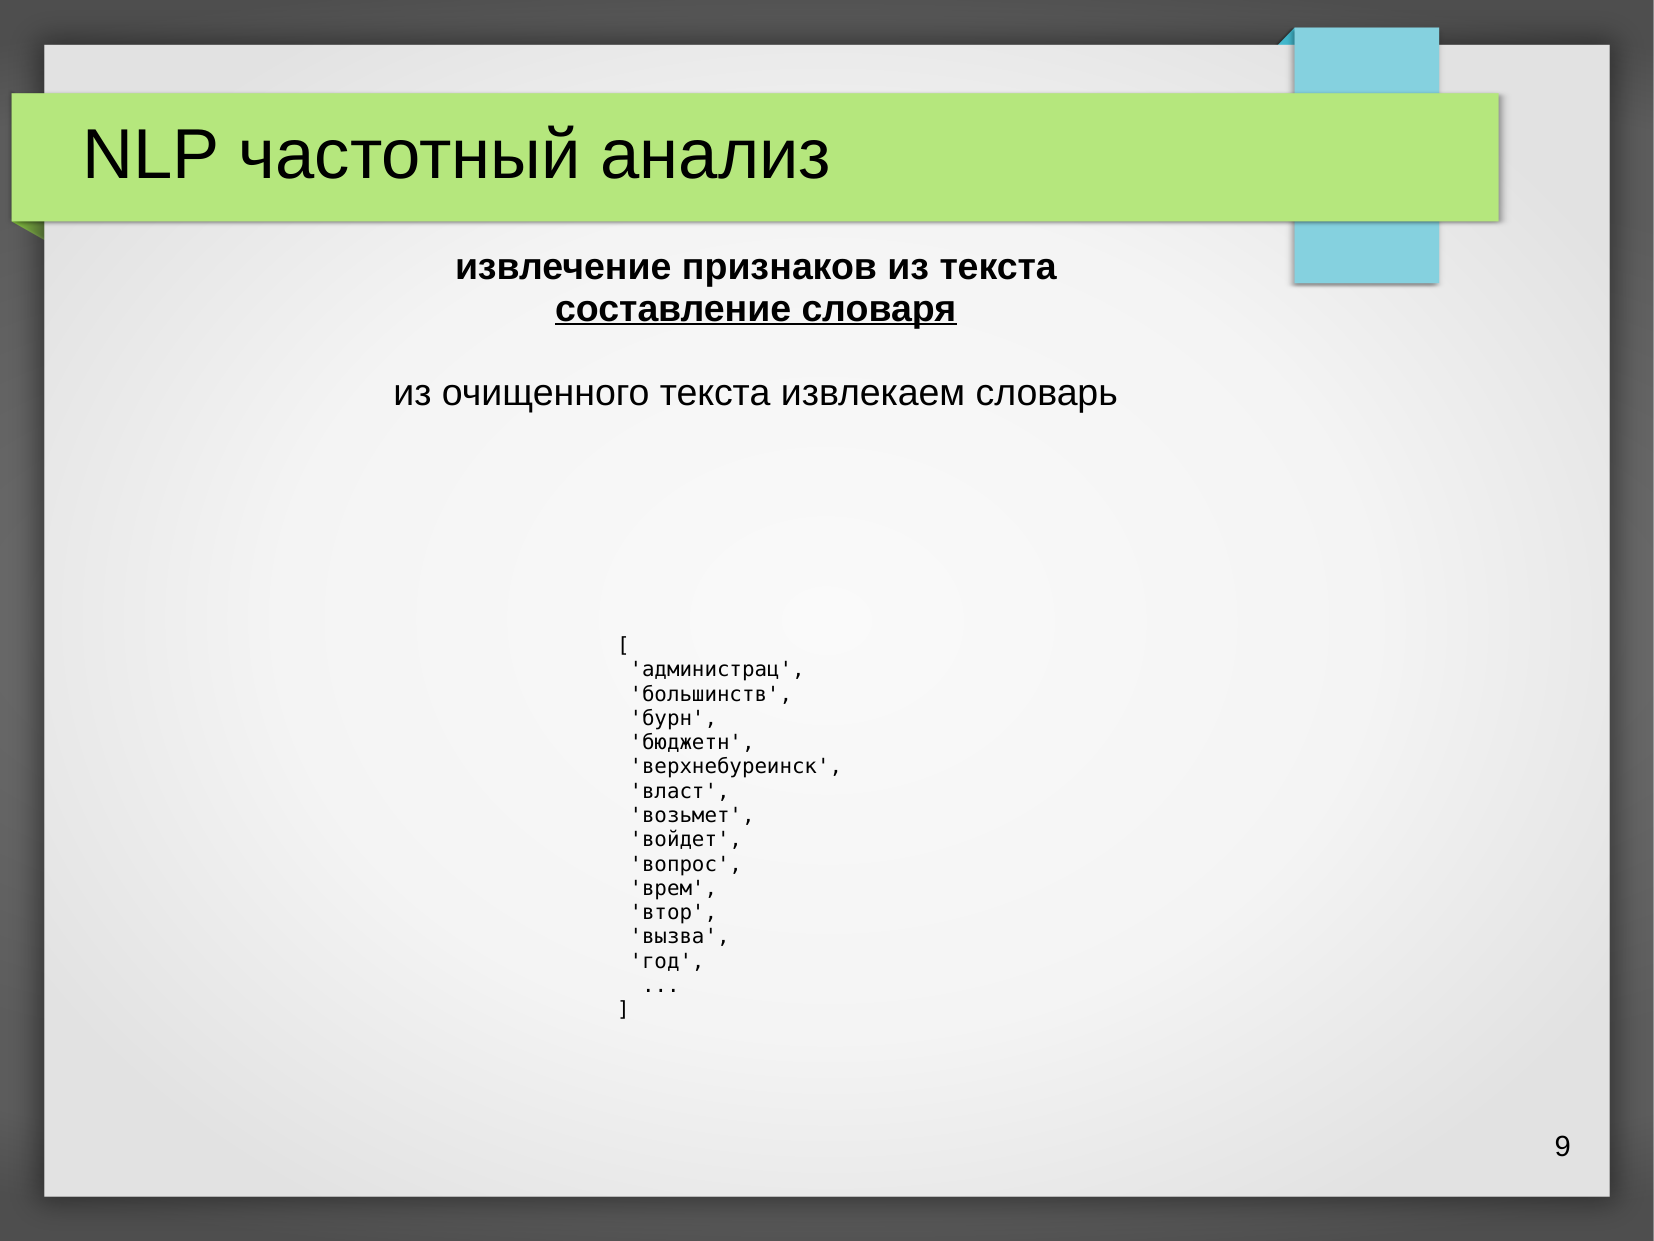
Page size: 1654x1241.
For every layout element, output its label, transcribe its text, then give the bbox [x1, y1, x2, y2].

picture [0, 0, 1654, 1241]
text_box [ 'администрац', 'большинств', 'бурн', 'бюджетн', 'верхнебуреинск', 'власт', 'возьмет', 'войдет', 'вопрос', 'врем', 'втор', 'вызва', 'год', ... ] [602, 625, 858, 1078]
title NLP частотный анализ [82, 113, 1406, 194]
text_box извлечение признаков из текста составление словаря из очищенного текста извлекаем словарь [188, 245, 1323, 438]
